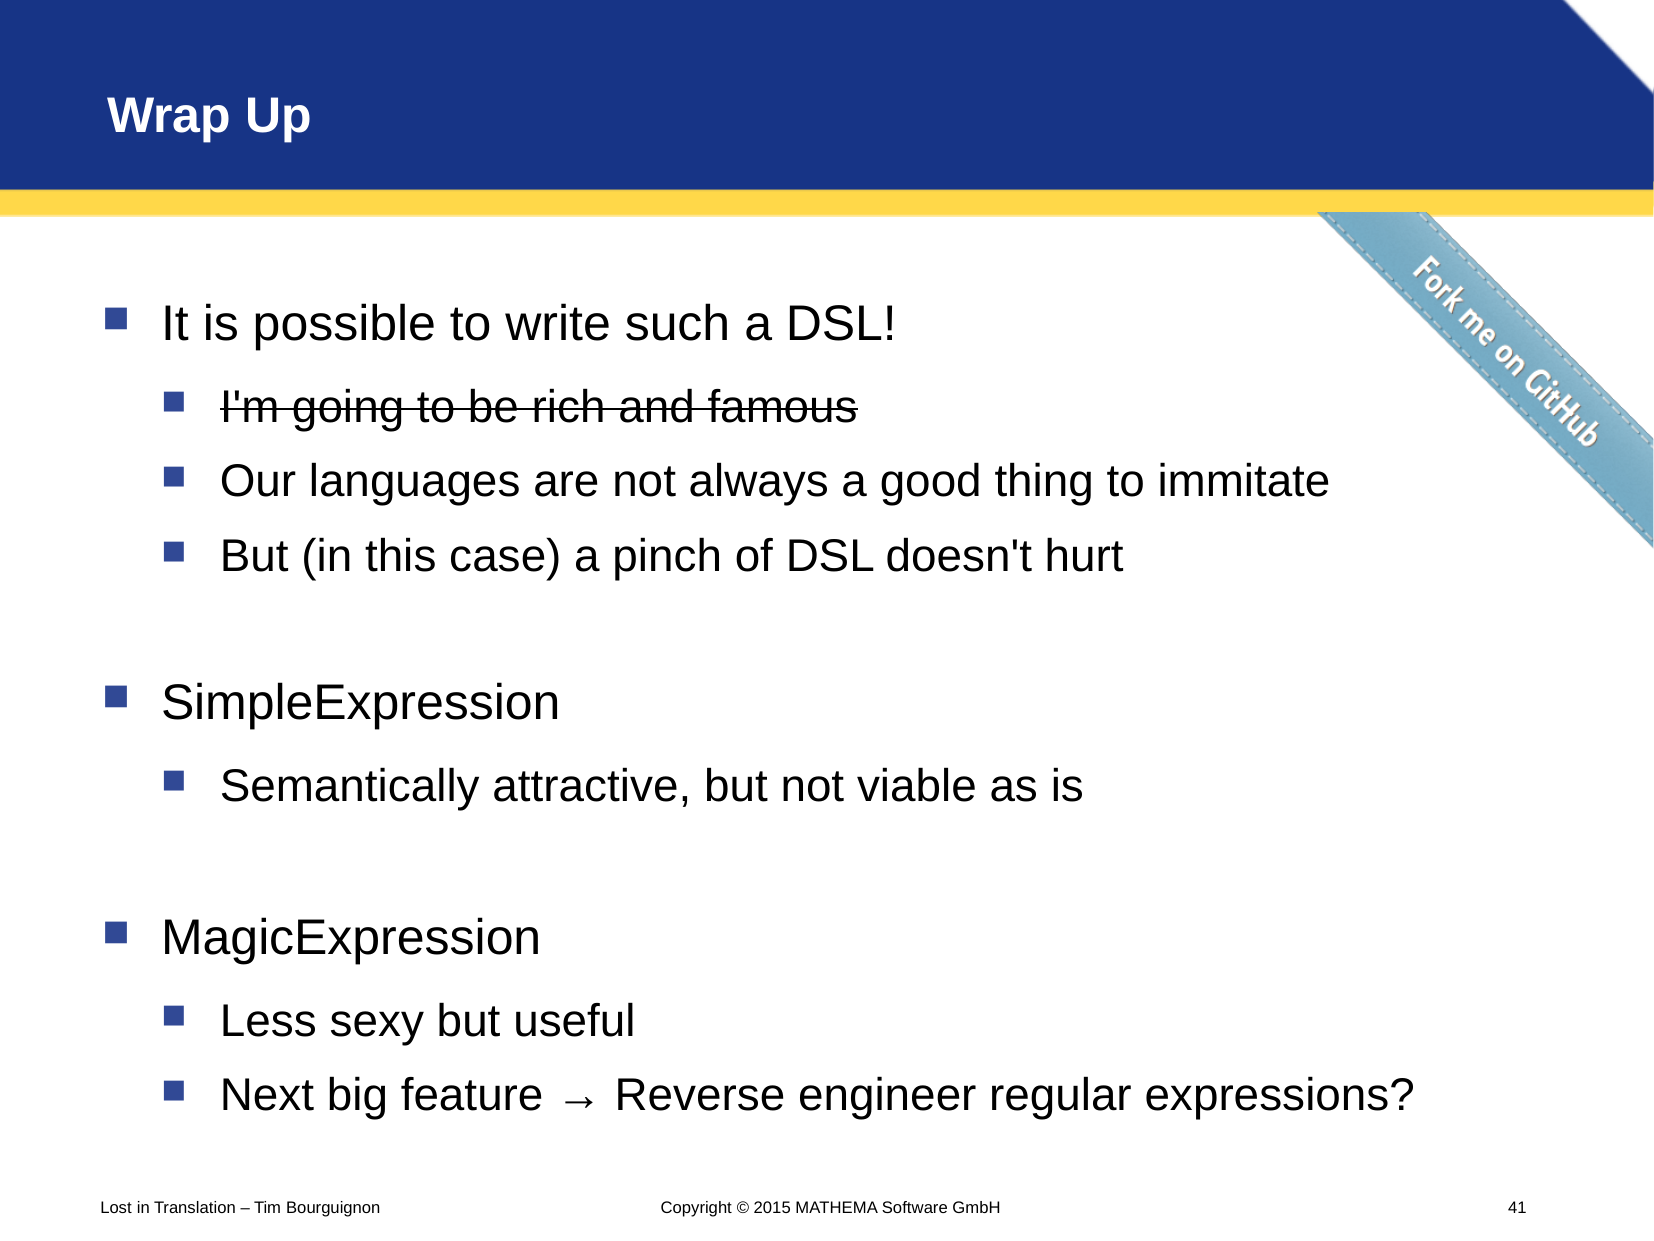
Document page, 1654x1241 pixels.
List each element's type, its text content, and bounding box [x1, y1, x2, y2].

list It is possible to write such a DSL! I'm going to be rich and famous Our languages are not always a good thing to immitate But (in this case) a pinch of DSL doesn't hurt SimpleExpression Semantically attractive, but not viable as is MagicExpression Less sexy but useful Next big feature → Reverse engineer regular expressions? [101, 295, 1528, 1139]
title Wrap Up [107, 69, 1179, 162]
picture [0, 0, 1654, 1241]
